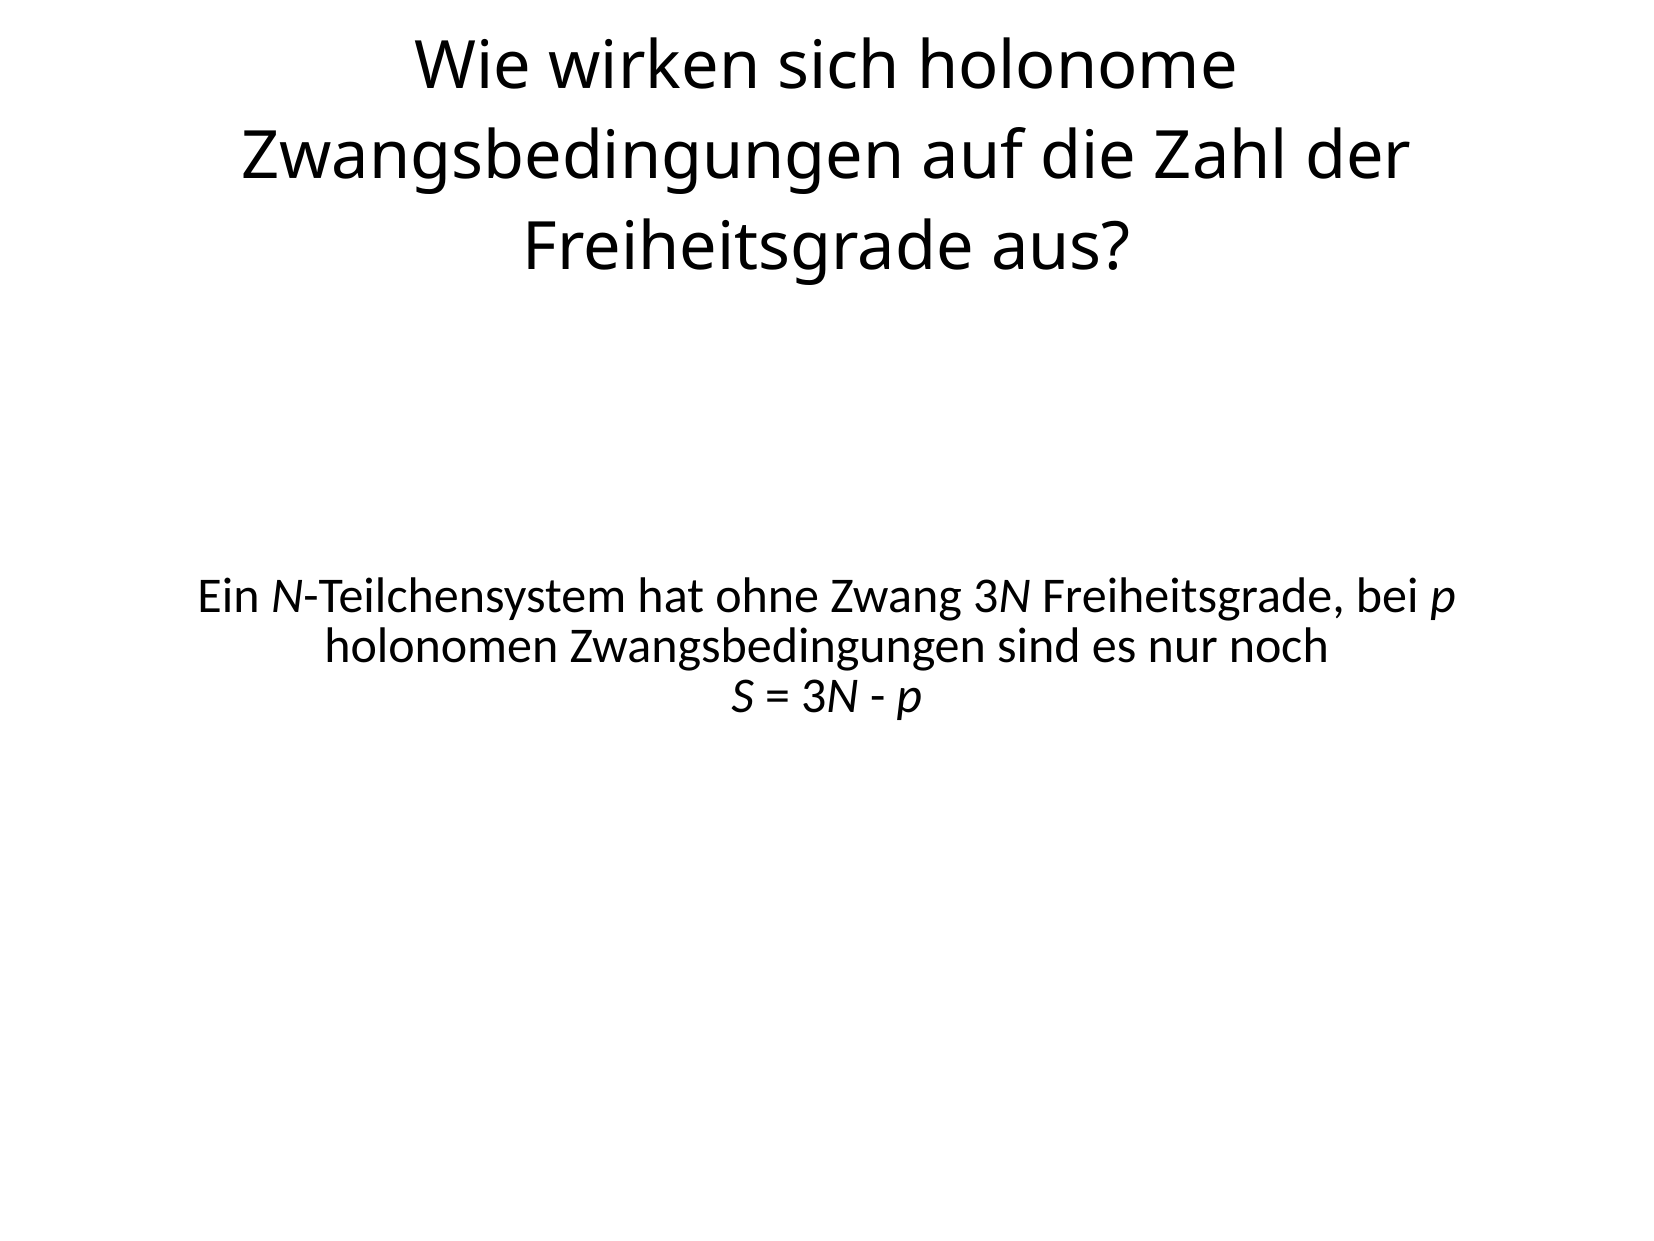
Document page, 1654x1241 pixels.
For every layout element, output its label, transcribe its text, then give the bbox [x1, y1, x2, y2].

title Wie wirken sich holonome Zwangsbedingungen auf die Zahl der Freiheitsgrade aus? [82, 49, 1571, 257]
subtitle Ein N-Teilchensystem hat ohne Zwang 3N Freiheitsgrade, bei p holonomen Zwangsbedingungen sind es nur noch S = 3N - p [82, 290, 1571, 1010]
